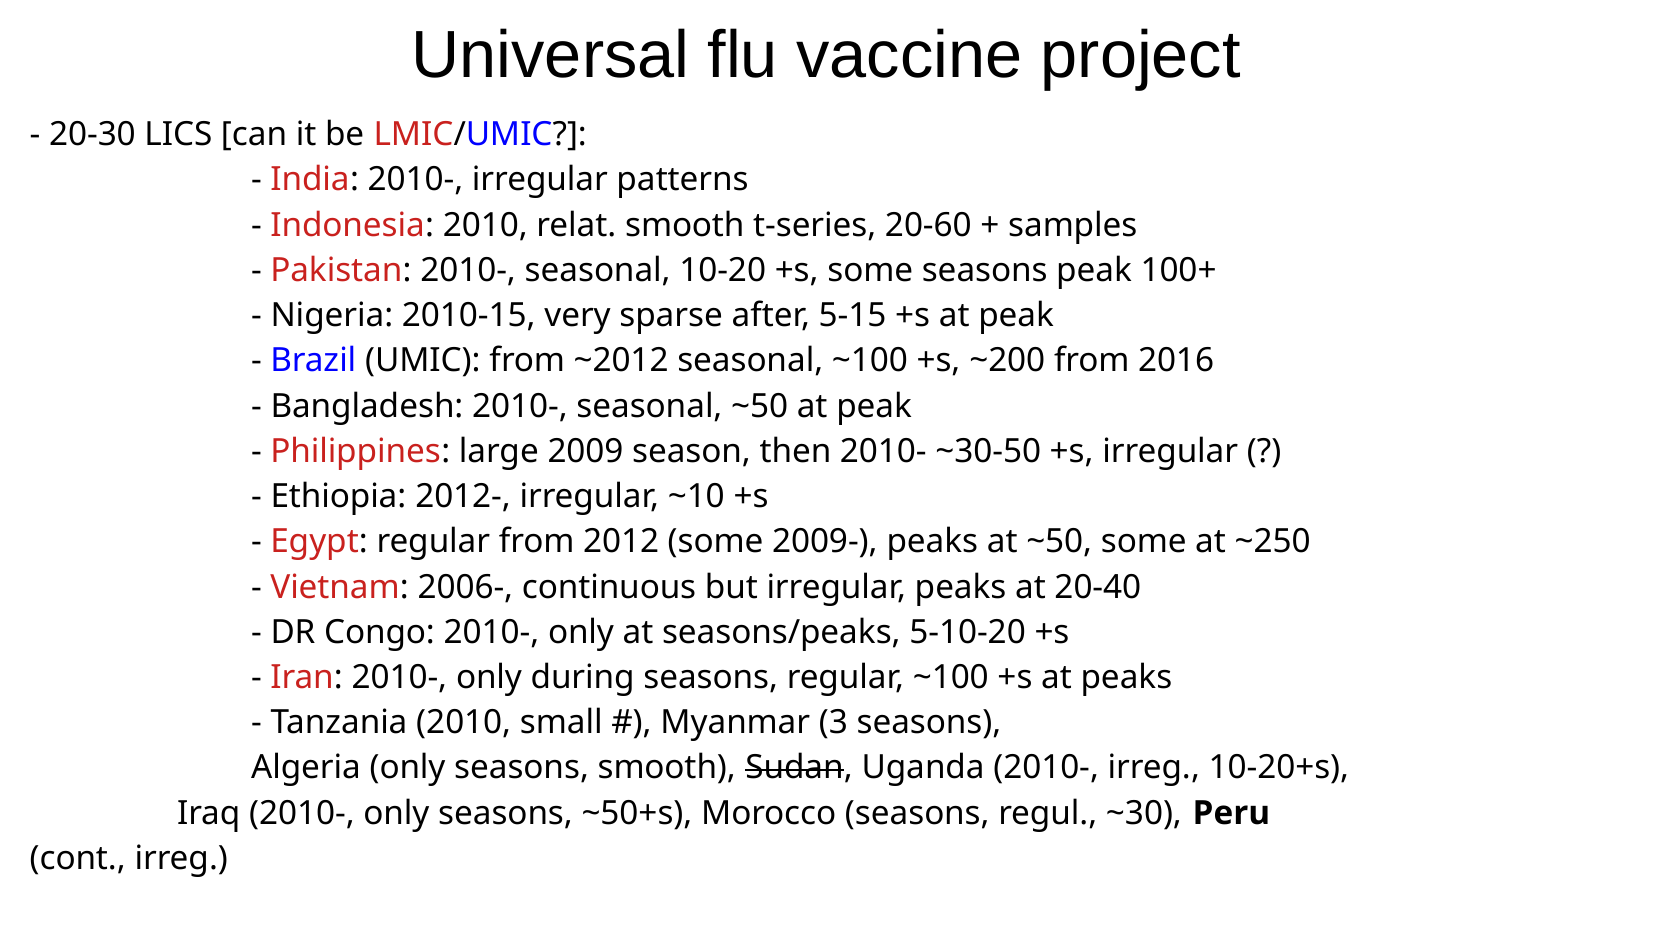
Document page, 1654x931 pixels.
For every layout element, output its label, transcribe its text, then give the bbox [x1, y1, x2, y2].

title Universal flu vaccine project [82, 13, 1571, 95]
subtitle - 20-30 LICS [can it be LMIC/UMIC?]: - India: 2010-, irregular patterns - Indonesia: 2010, relat. smooth t-series, 20-60 + samples - Pakistan: 2010-, seasonal, 10-20 +s, some seasons peak 100+ - Nigeria: 2010-15, very sparse after, 5-15 +s at peak - Brazil (UMIC): from ~2012 seasonal, ~100 +s, ~200 from 2016 - Bangladesh: 2010-, seasonal, ~50 at peak - Philippines: large 2009 season, then 2010- ~30-50 +s, irregular (?) - Ethiopia: 2012-, irregular, ~10 +s - Egypt: regular from 2012 (some 2009-), peaks at ~50, some at ~250 - Vietnam: 2006-, continuous but irregular, peaks at 20-40 - DR Congo: 2010-, only at seasons/peaks, 5-10-20 +s - Iran: 2010-, only during seasons, regular, ~100 +s at peaks - Tanzania (2010, small #), Myanmar (3 seasons), Algeria (only seasons, smooth), Sudan, Uganda (2010-, irreg., 10-20+s), Iraq (2010-, only seasons, ~50+s), Morocco (seasons, regul., ~30), Peru (cont., irreg.) - combined population (-Iran) 2.93bn, all LICs+LMICs ~5.6bn [29, 110, 1518, 881]
